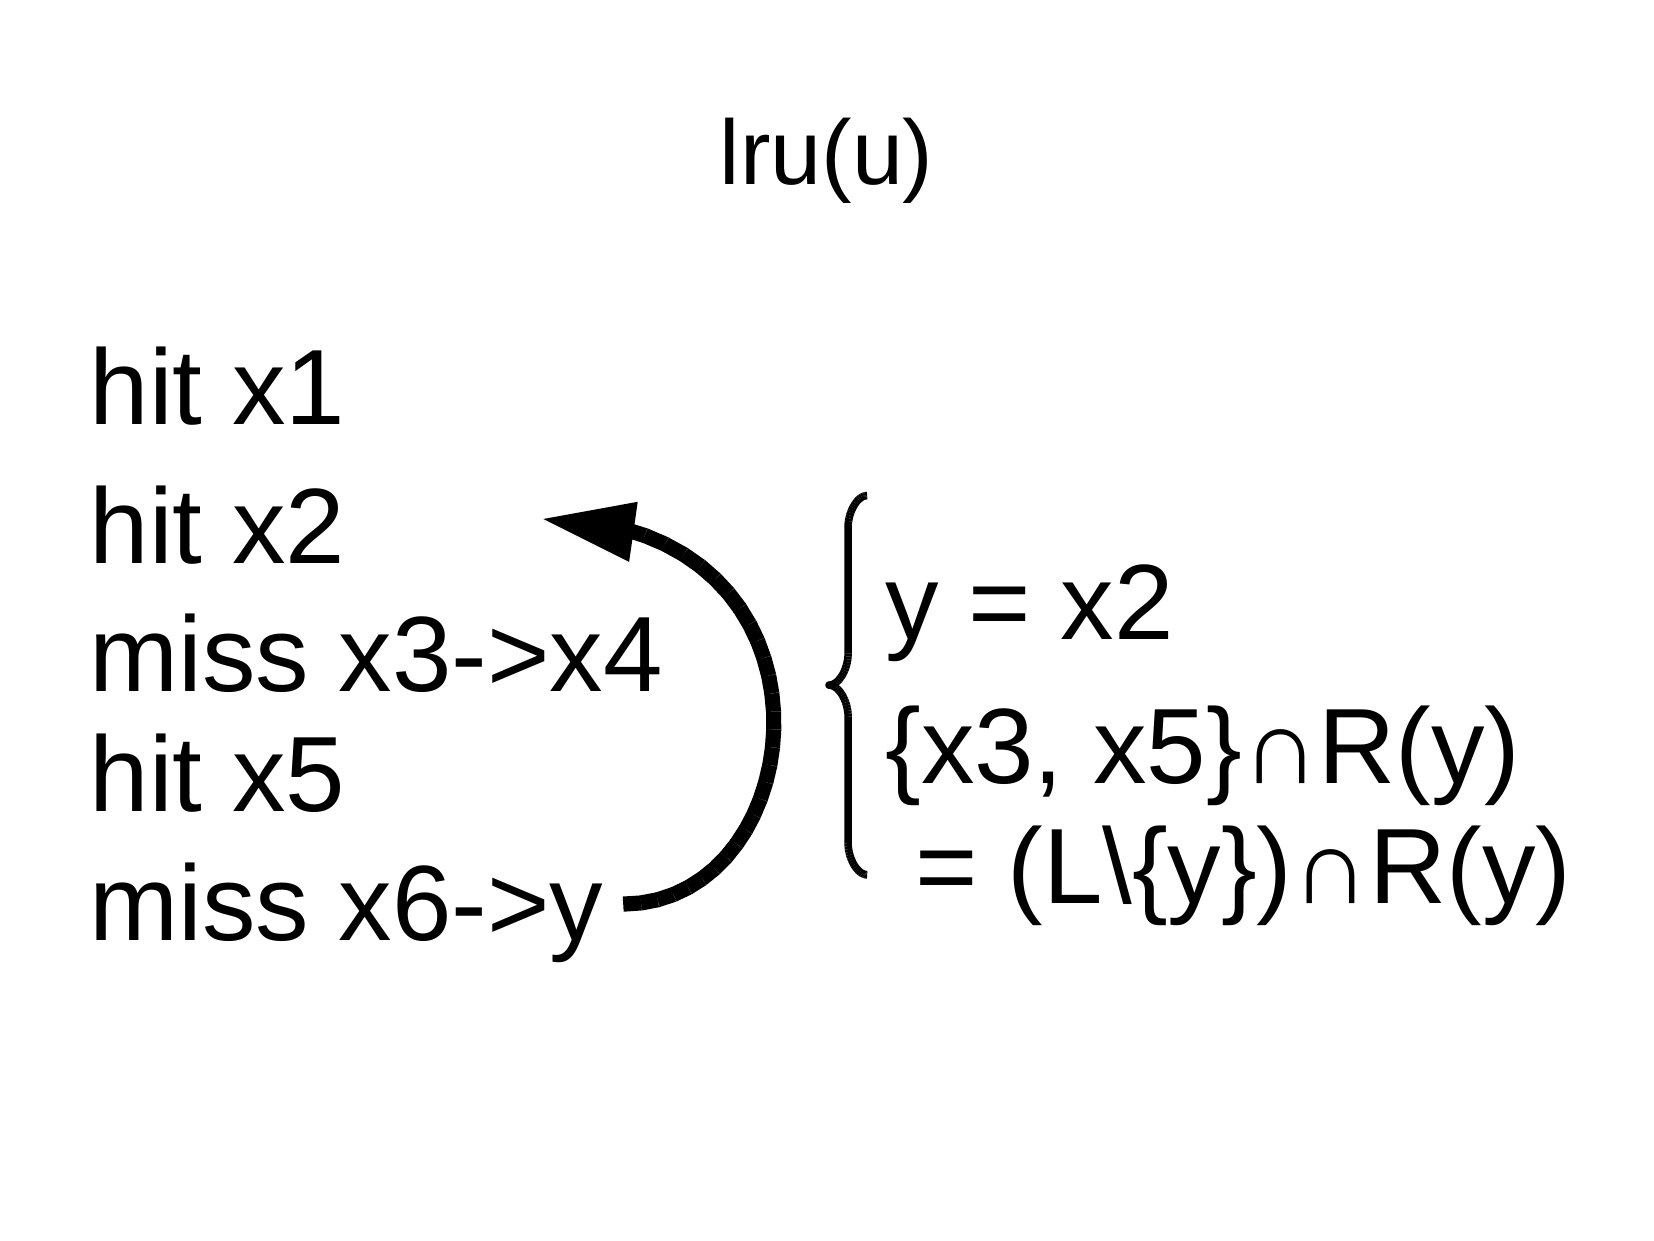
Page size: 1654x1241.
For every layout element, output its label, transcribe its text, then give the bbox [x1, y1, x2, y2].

title lru(u) [82, 49, 1571, 257]
chart [33, 305, 1601, 990]
